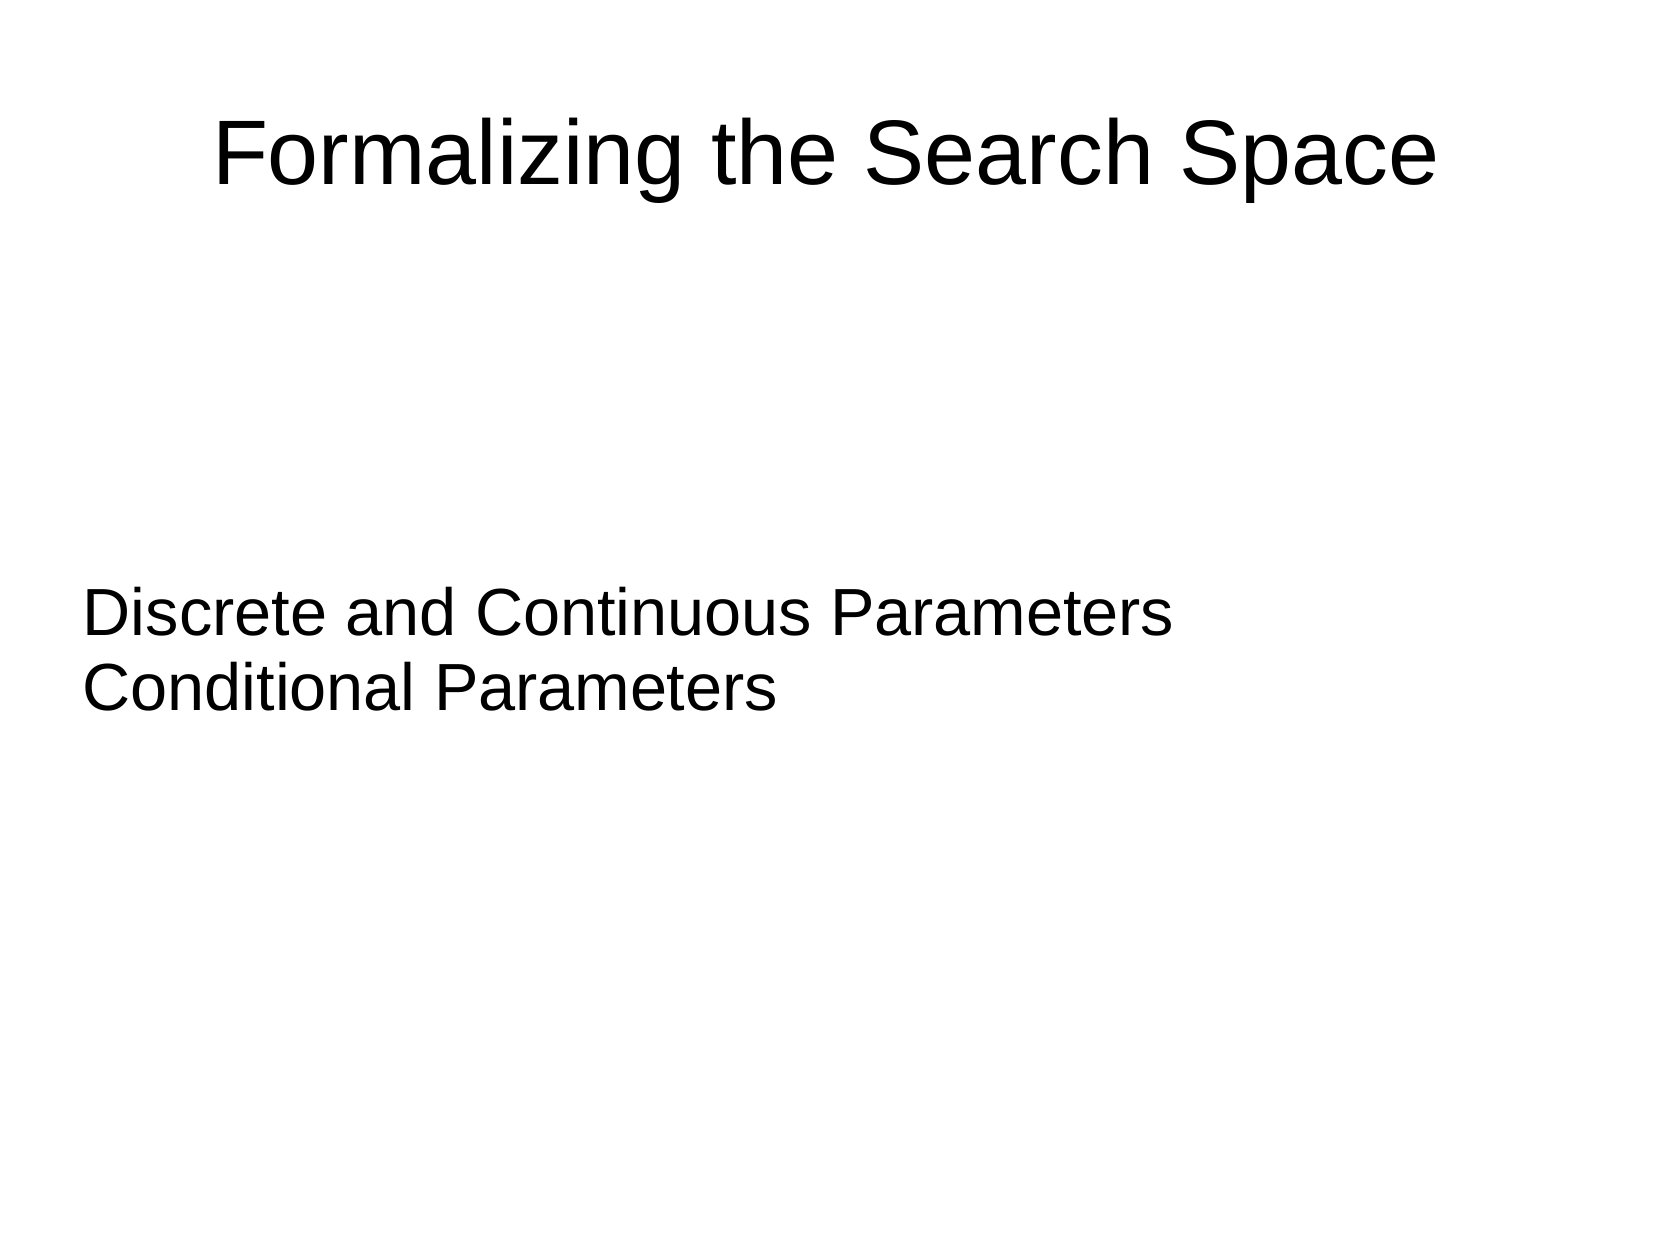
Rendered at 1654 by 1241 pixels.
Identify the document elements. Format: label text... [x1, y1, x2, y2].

title Formalizing the Search Space [82, 49, 1571, 257]
subtitle Discrete and Continuous Parameters Conditional Parameters [82, 290, 1571, 1010]
